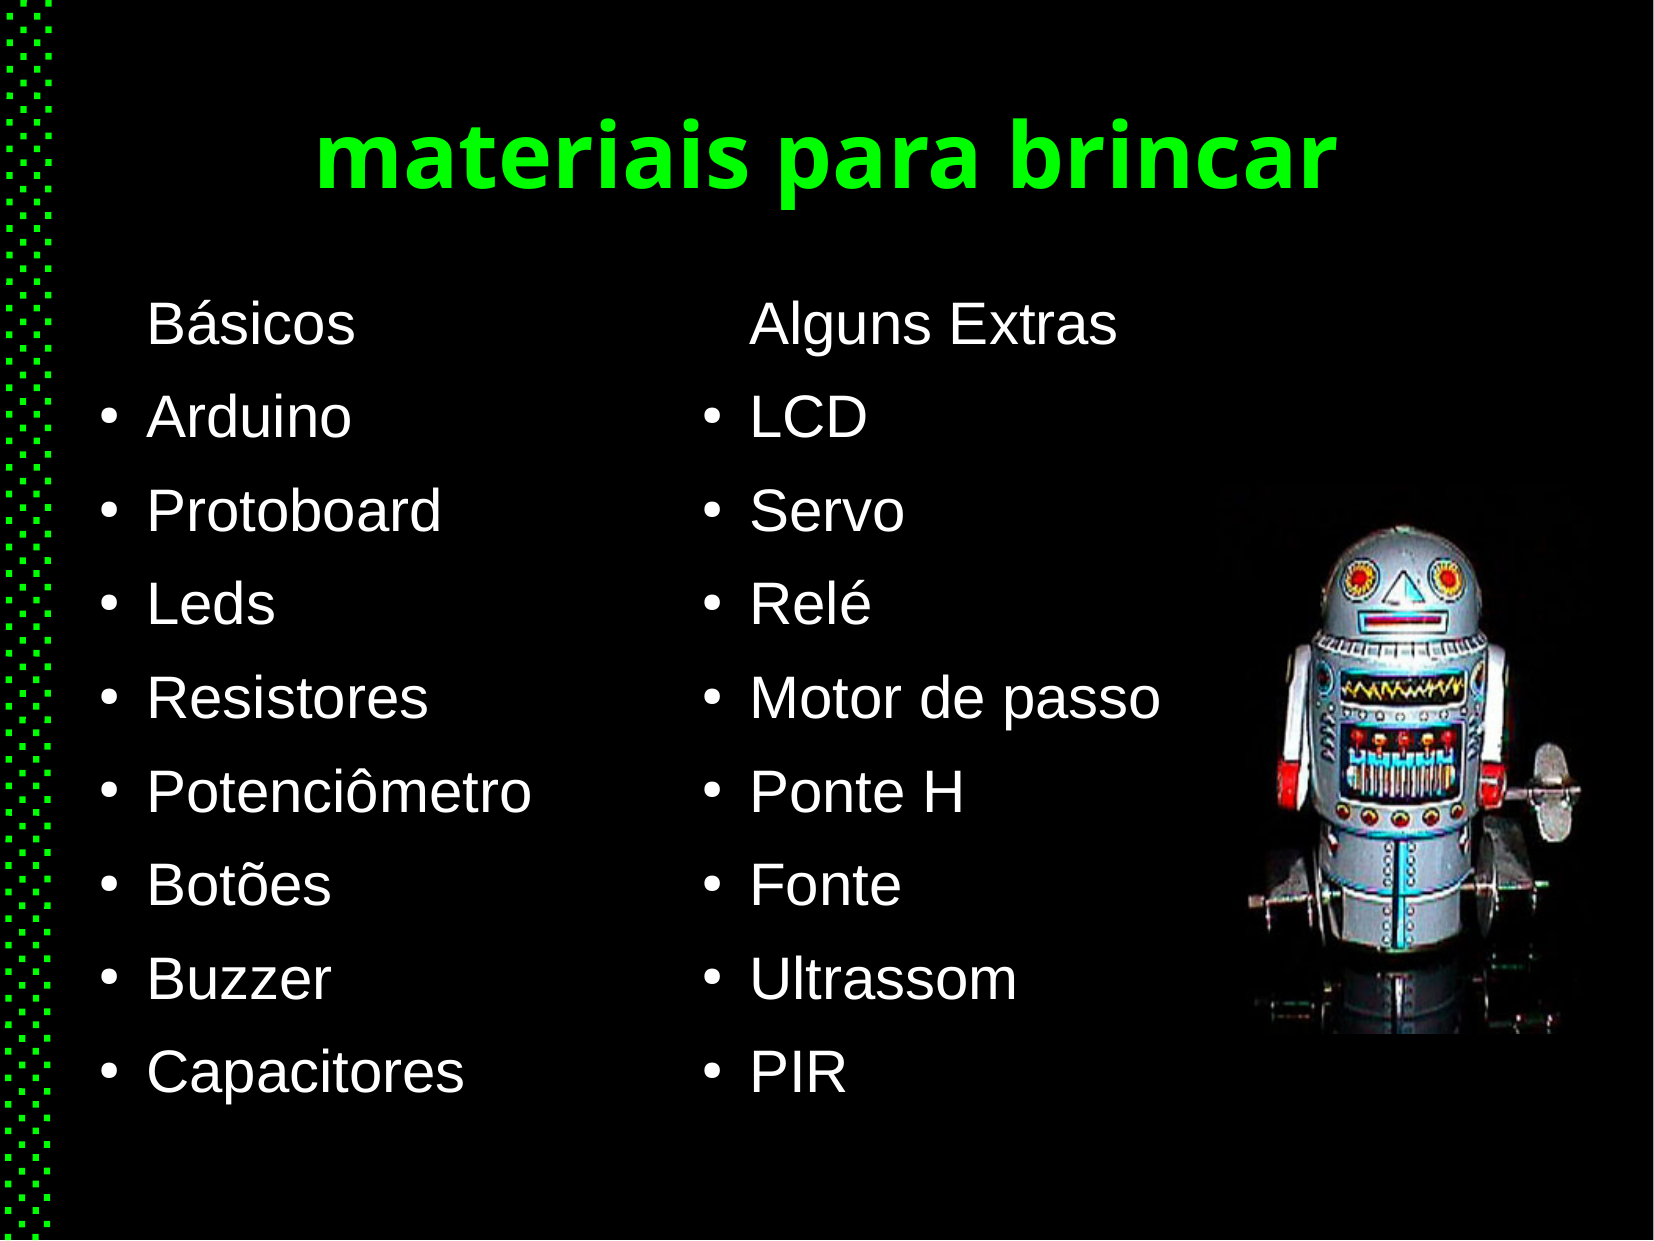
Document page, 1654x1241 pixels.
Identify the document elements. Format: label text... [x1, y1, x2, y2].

picture [1412, 486, 1594, 1034]
list Alguns Extras LCD Servo Relé Motor de passo Ponte H Fonte Ultrassom PIR [685, 290, 1412, 1109]
title materiais para brincar [82, 49, 1571, 257]
list Básicos Arduino Protoboard Leds Resistores Potenciômetro Botões Buzzer Capacitores [82, 290, 685, 1109]
